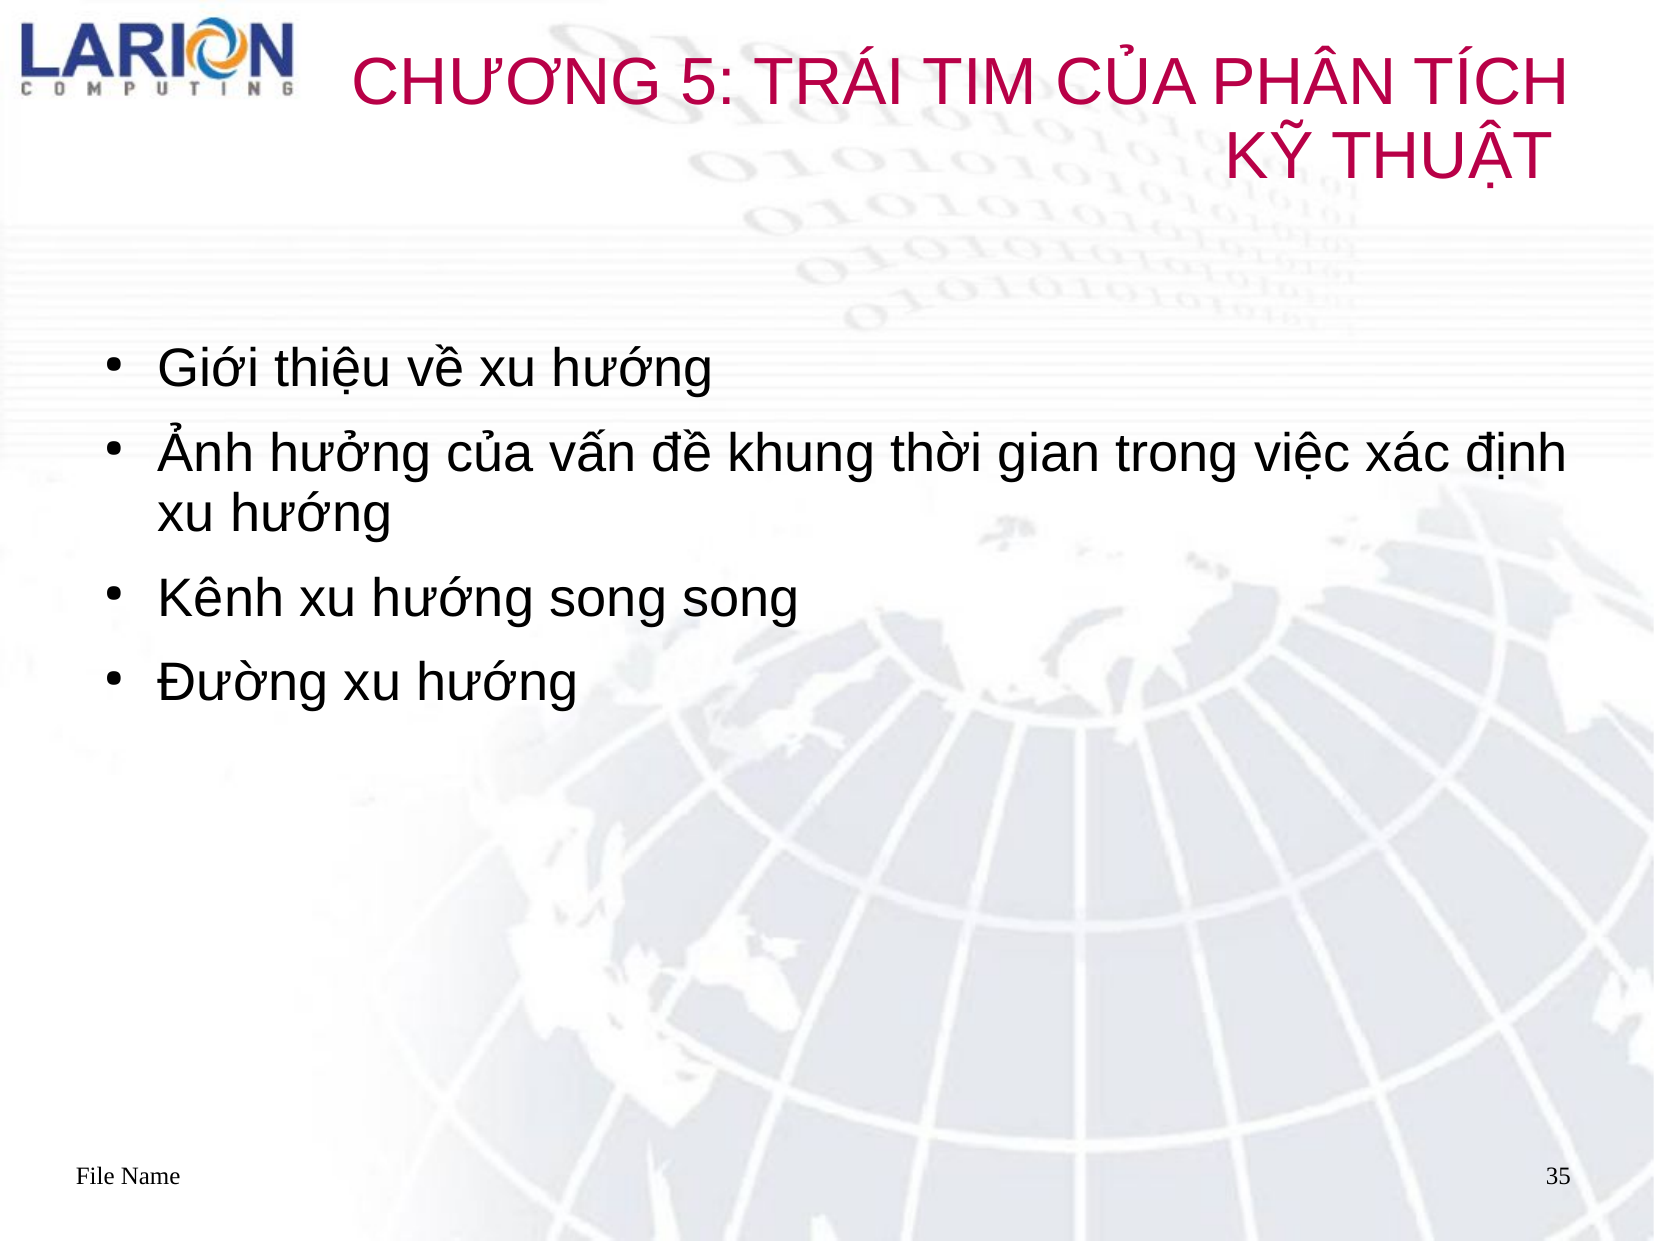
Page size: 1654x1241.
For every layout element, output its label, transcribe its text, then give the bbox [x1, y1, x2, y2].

title CHƯƠNG 5: TRÁI TIM CỦA PHÂN TÍCH KỸ THUẬT [300, 43, 1571, 194]
list Giới thiệu về xu hướng Ảnh hưởng của vấn đề khung thời gian trong việc xác định xu hướng Kênh xu hướng song song Đường xu hướng [86, 337, 1576, 1157]
picture [0, 0, 1654, 1241]
